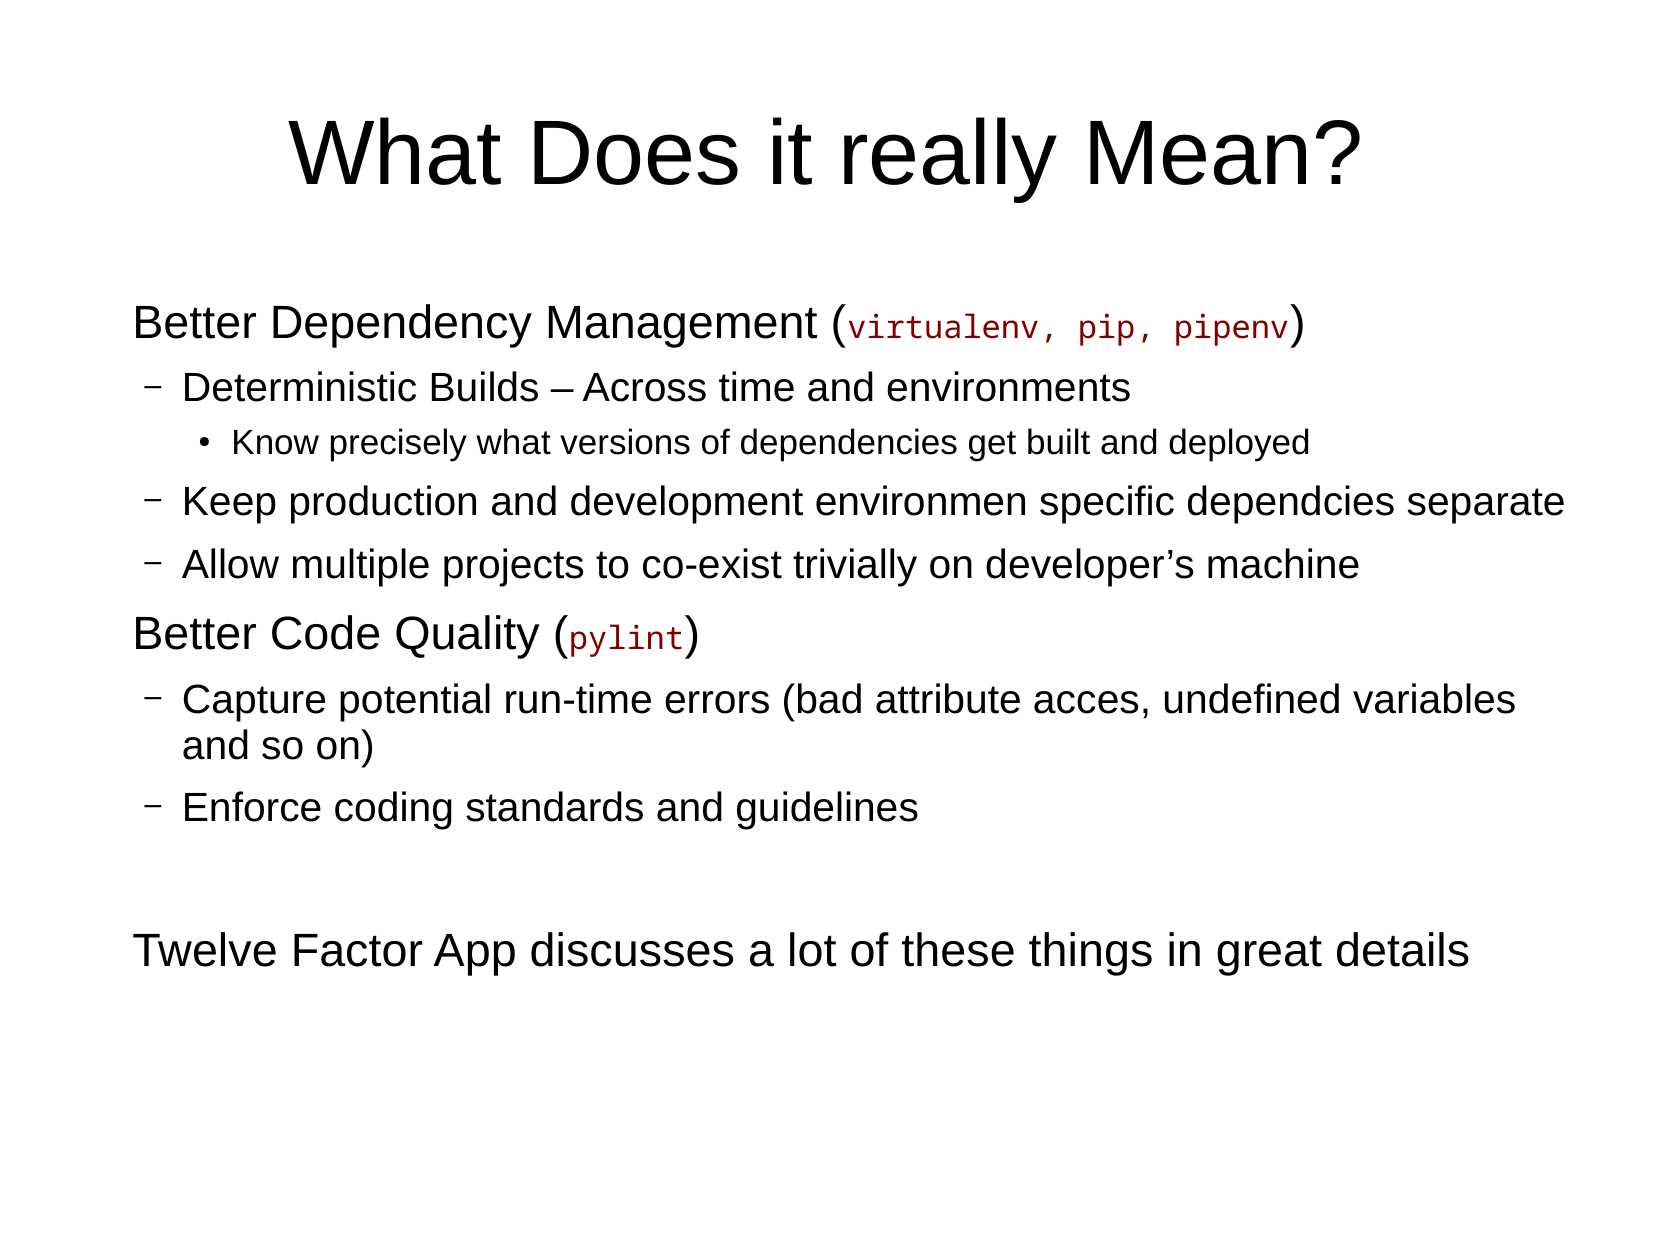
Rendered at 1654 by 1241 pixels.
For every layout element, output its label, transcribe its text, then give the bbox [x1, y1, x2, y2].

list Better Dependency Management (virtualenv, pip, pipenv) Deterministic Builds – Across time and environments Know precisely what versions of dependencies get built and deployed Keep production and development environmen specific dependcies separate Allow multiple projects to co-exist trivially on developer’s machine Better Code Quality (pylint) Capture potential run-time errors (bad attribute acces, undefined variables and so on) Enforce coding standards and guidelines Twelve Factor App discusses a lot of these things in great details [82, 296, 1571, 1016]
title What Does it really Mean? [82, 49, 1571, 257]
